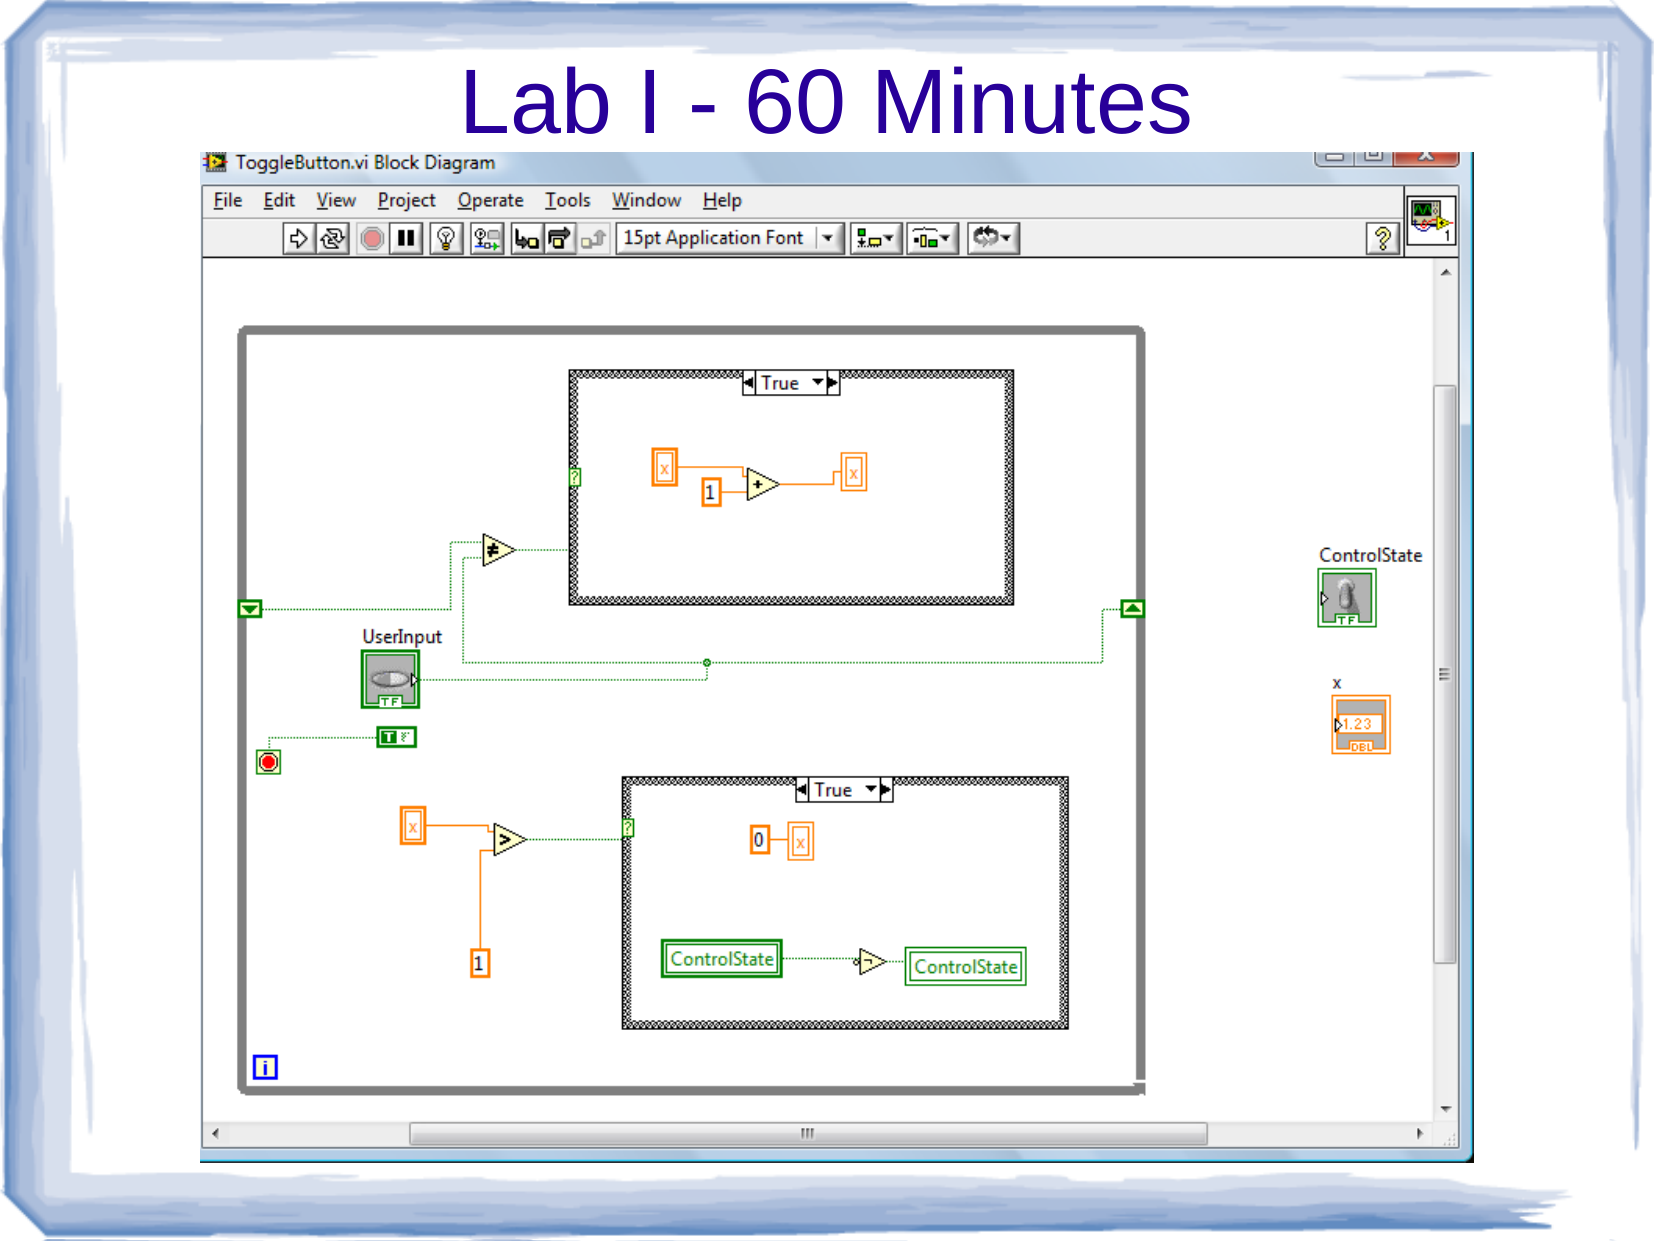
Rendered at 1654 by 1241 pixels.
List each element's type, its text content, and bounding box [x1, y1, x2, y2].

picture [0, 0, 1654, 1241]
title Lab I - 60 Minutes [82, 50, 1571, 154]
